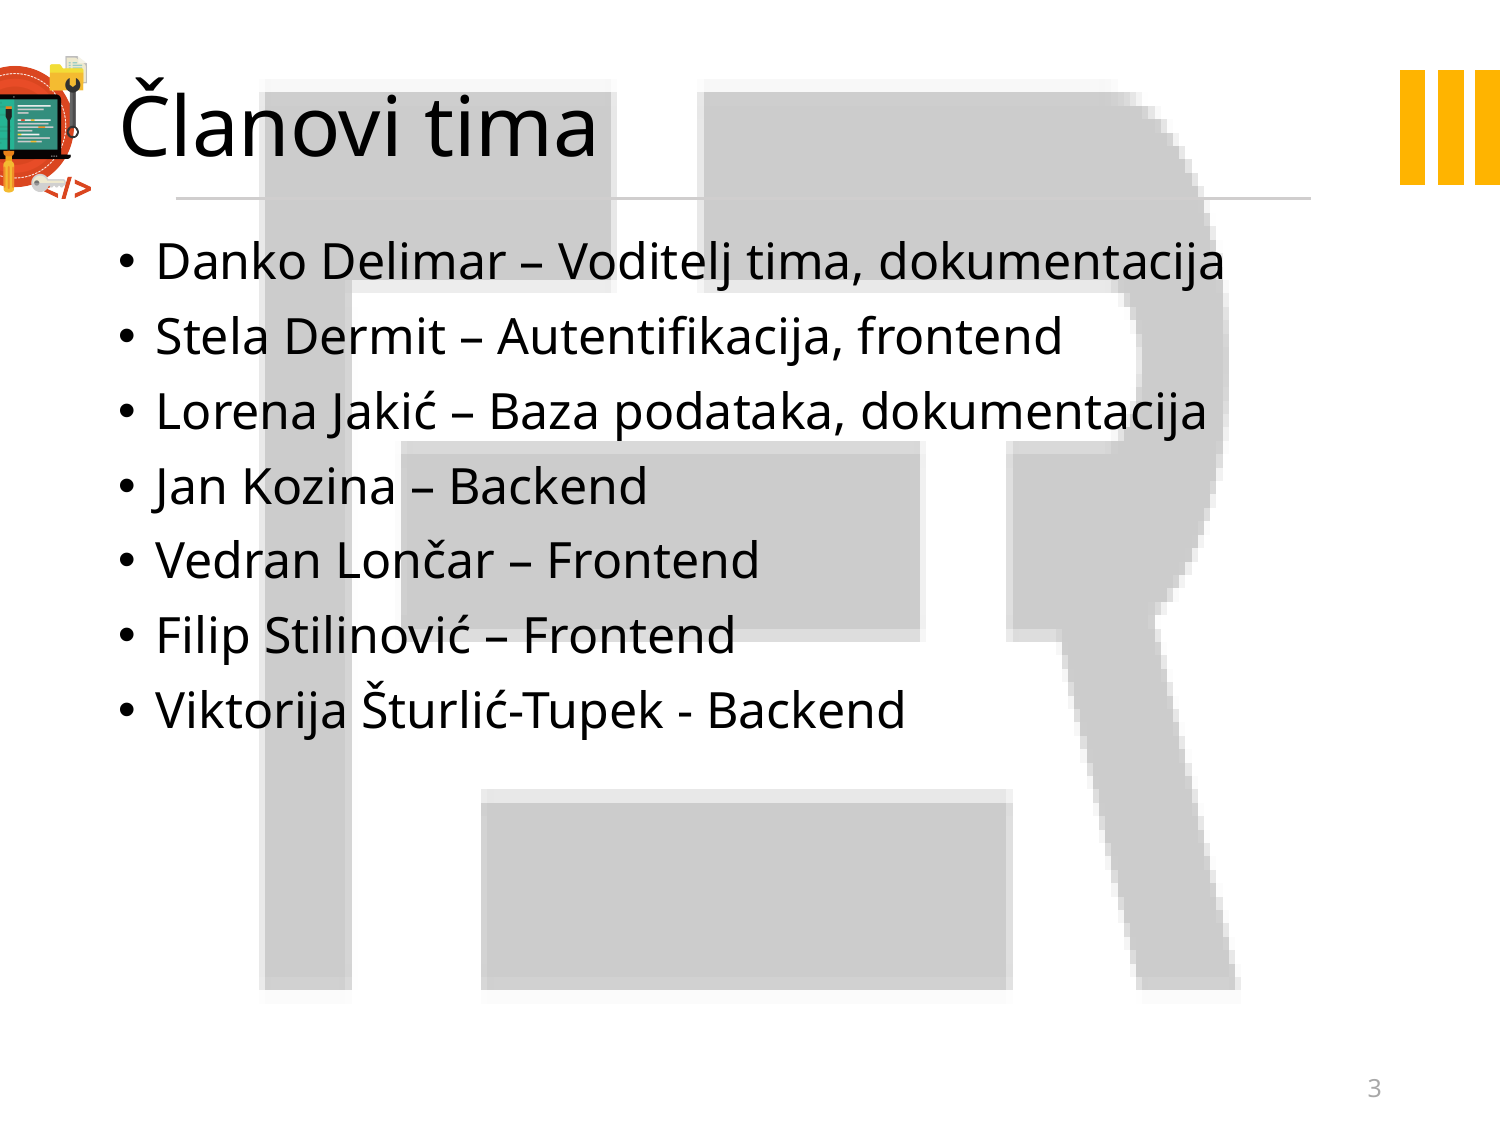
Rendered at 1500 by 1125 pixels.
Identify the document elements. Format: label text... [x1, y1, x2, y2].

title Članovi tima [103, 59, 1397, 199]
list Danko Delimar – Voditelj tima, dokumentacija Stela Dermit – Autentifikacija, frontend Lorena Jakić – Baza podataka, dokumentacija Jan Kozina – Backend Vedran Lončar – Frontend Filip Stilinović – Frontend Viktorija Šturlić-Tupek - Backend [103, 228, 1397, 1038]
